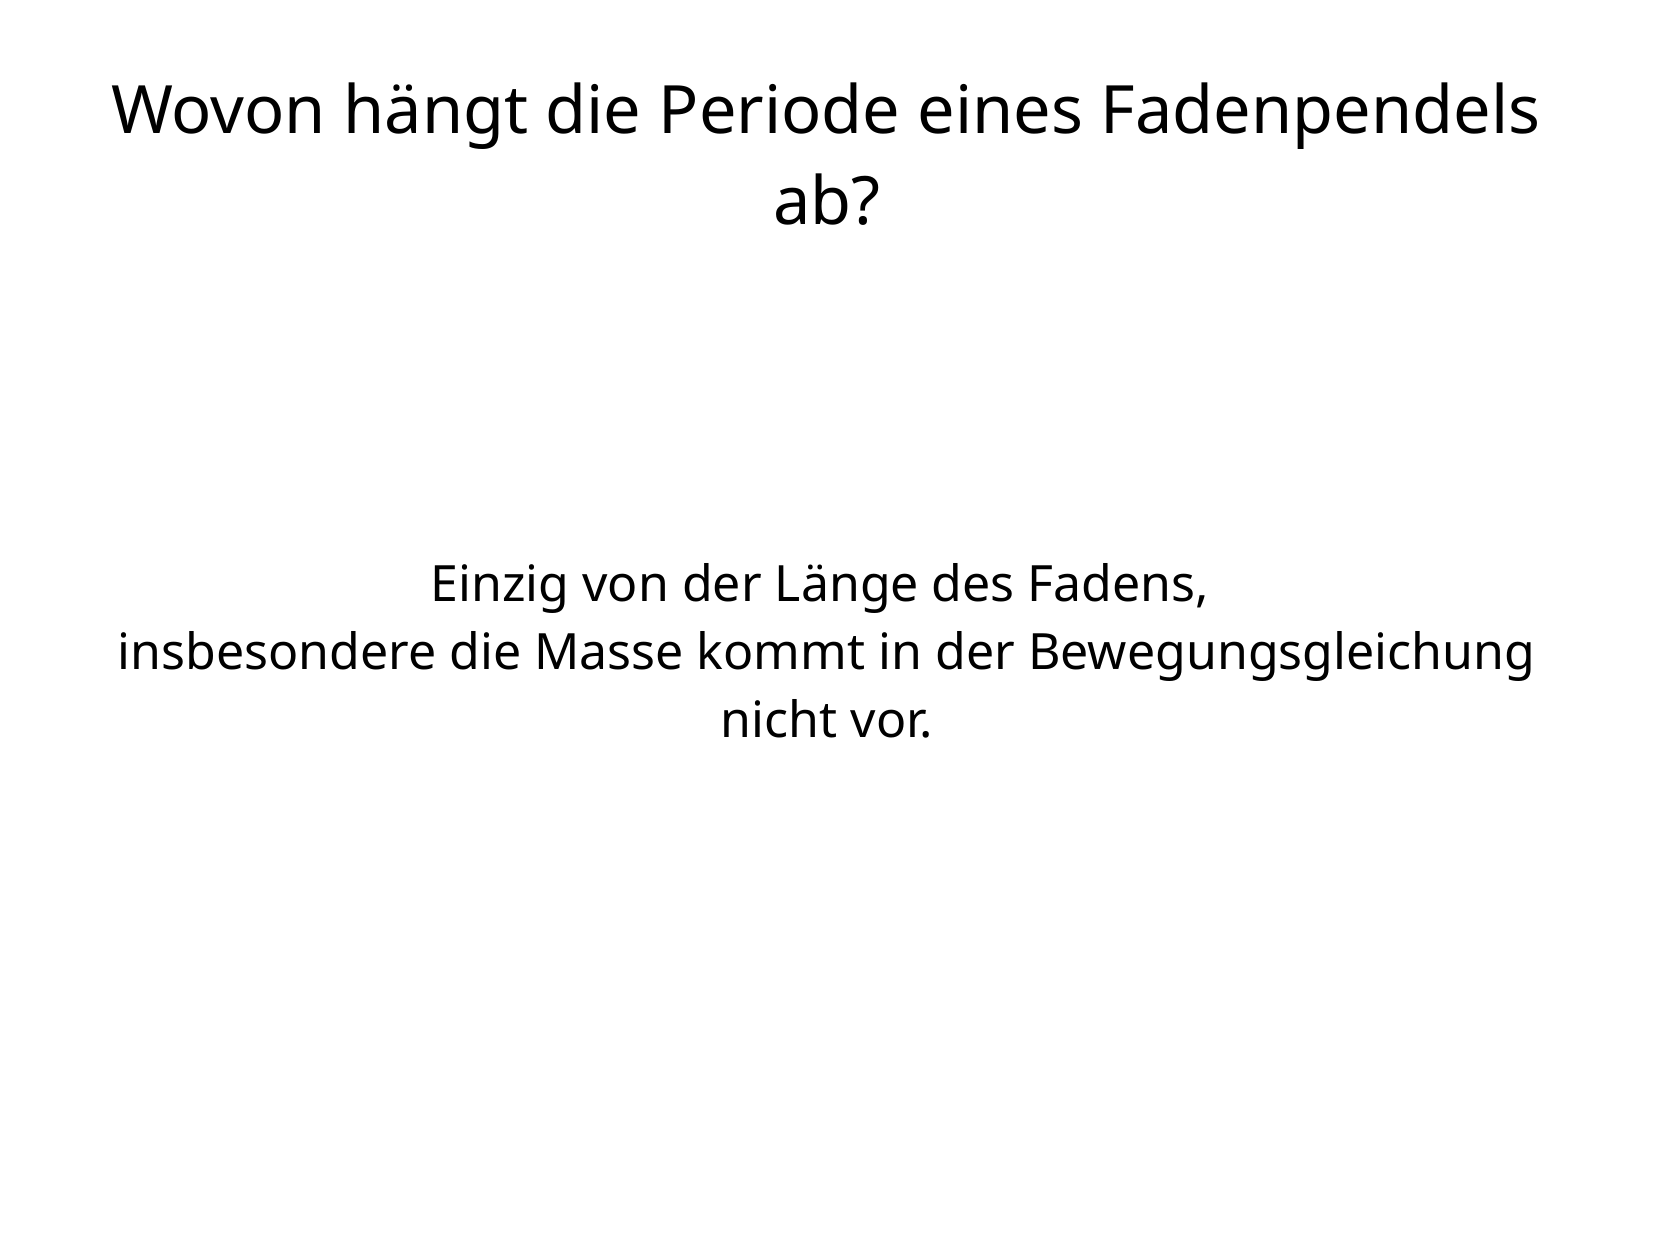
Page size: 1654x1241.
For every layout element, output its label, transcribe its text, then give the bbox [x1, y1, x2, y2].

title Wovon hängt die Periode eines Fadenpendels ab? [82, 49, 1571, 257]
subtitle Einzig von der Länge des Fadens, insbesondere die Masse kommt in der Bewegungsgleichung nicht vor. [82, 290, 1571, 1010]
